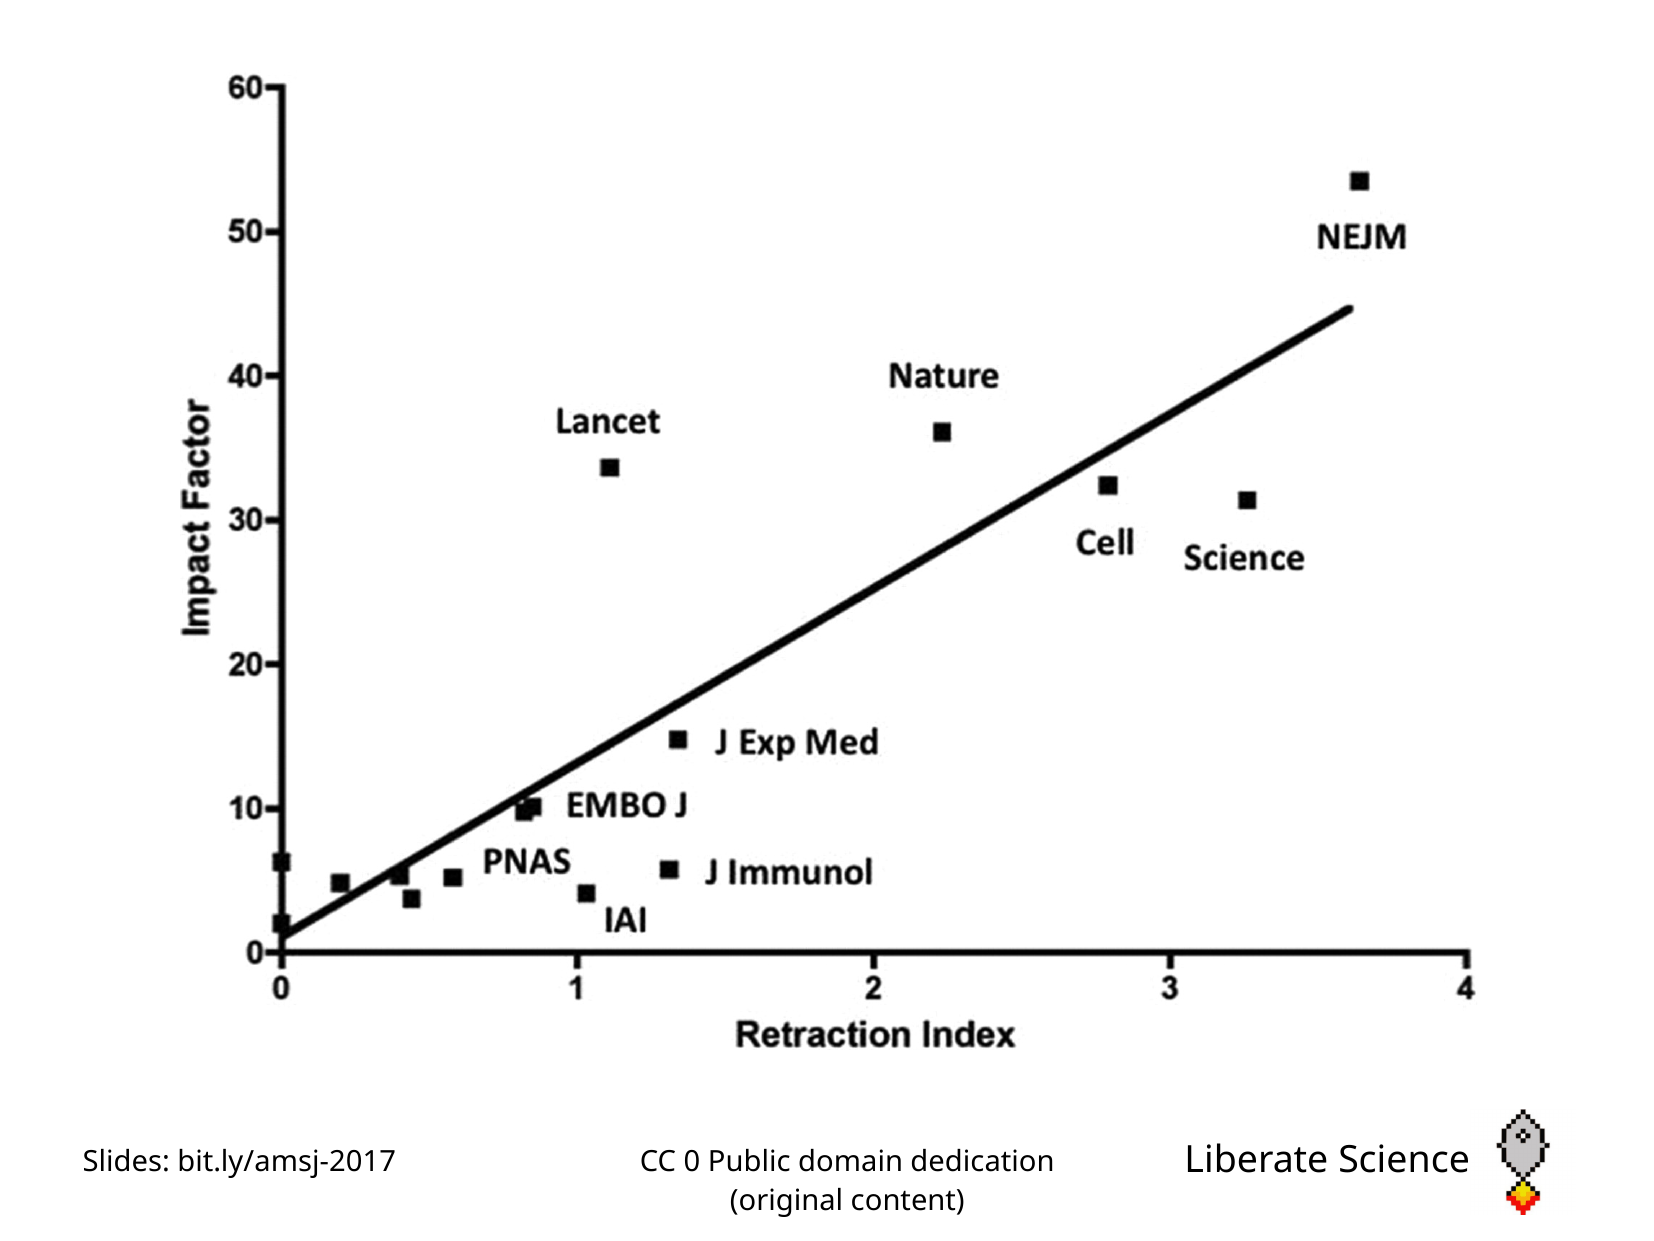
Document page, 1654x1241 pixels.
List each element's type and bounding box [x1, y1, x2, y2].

picture [1470, 1109, 1576, 1215]
picture [180, 70, 1478, 1051]
